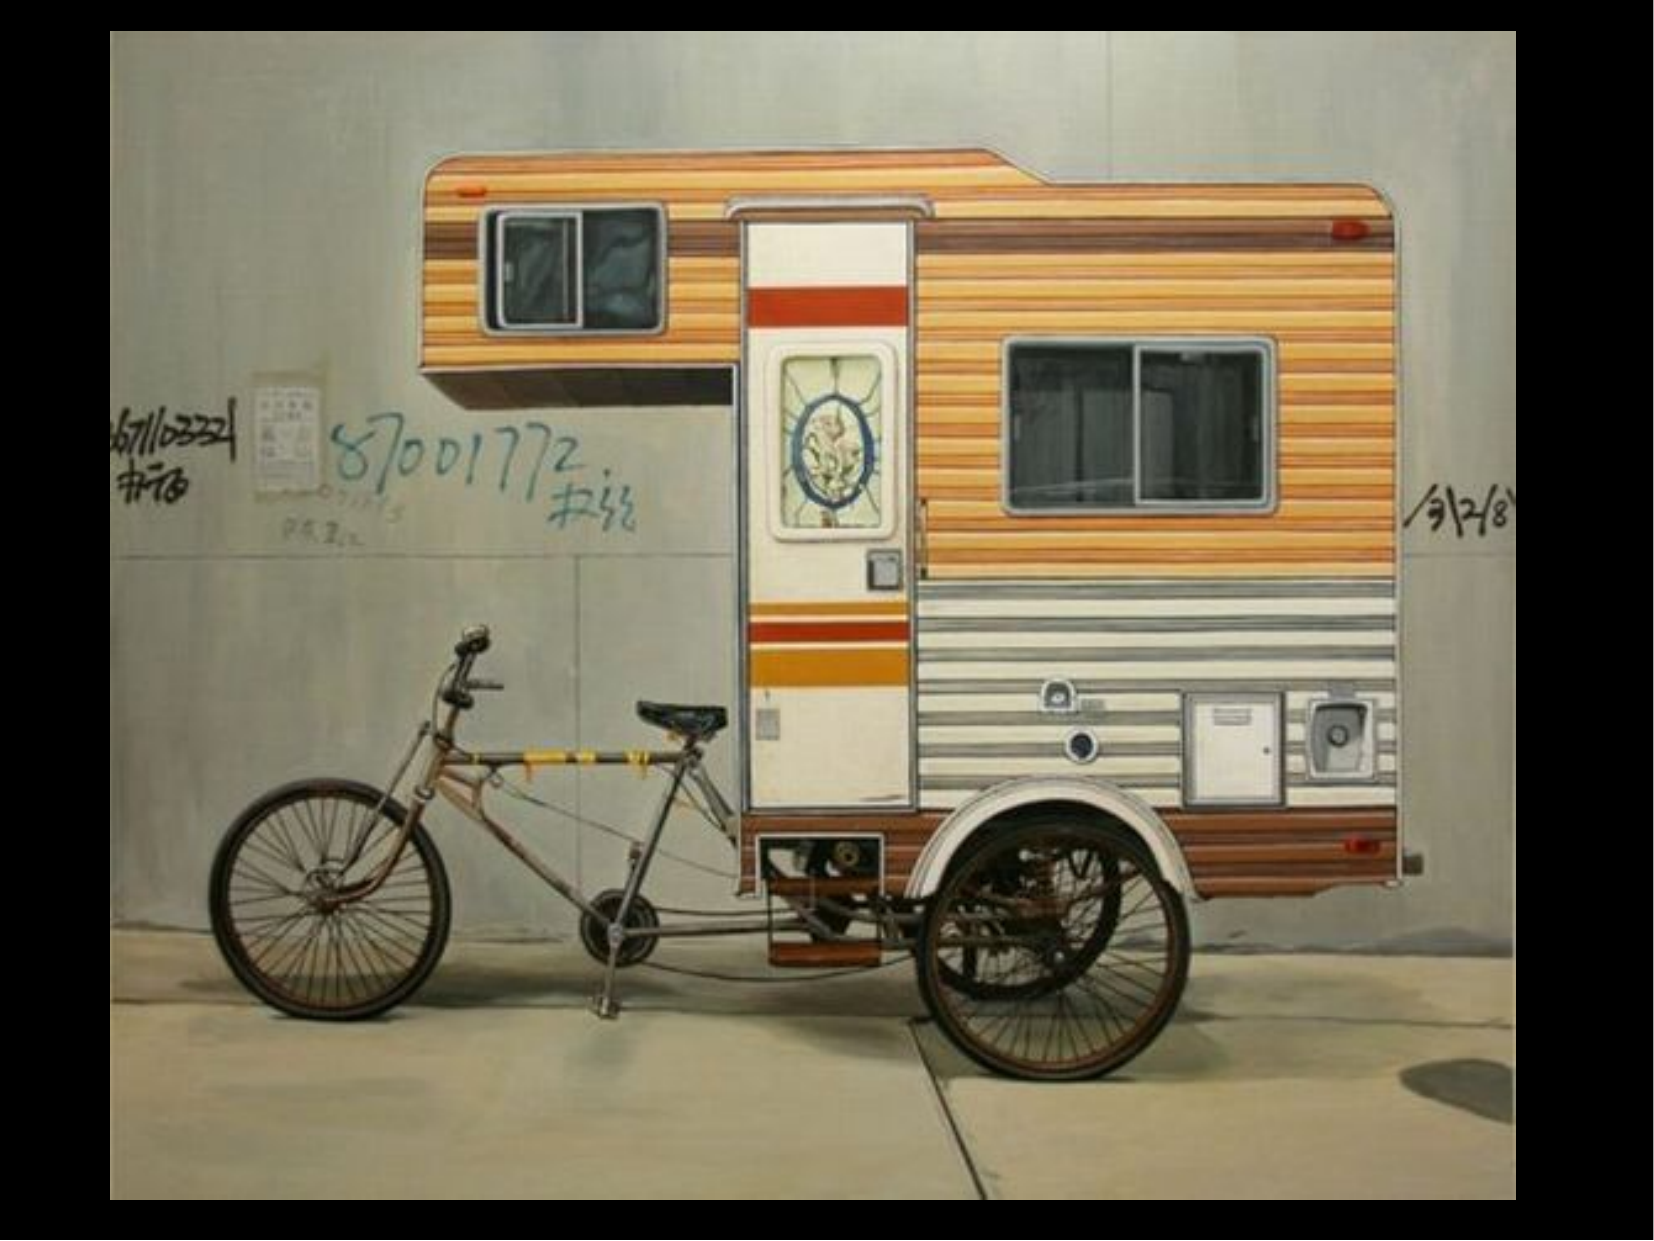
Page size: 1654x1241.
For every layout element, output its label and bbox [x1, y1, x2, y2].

picture [110, 31, 1516, 1201]
